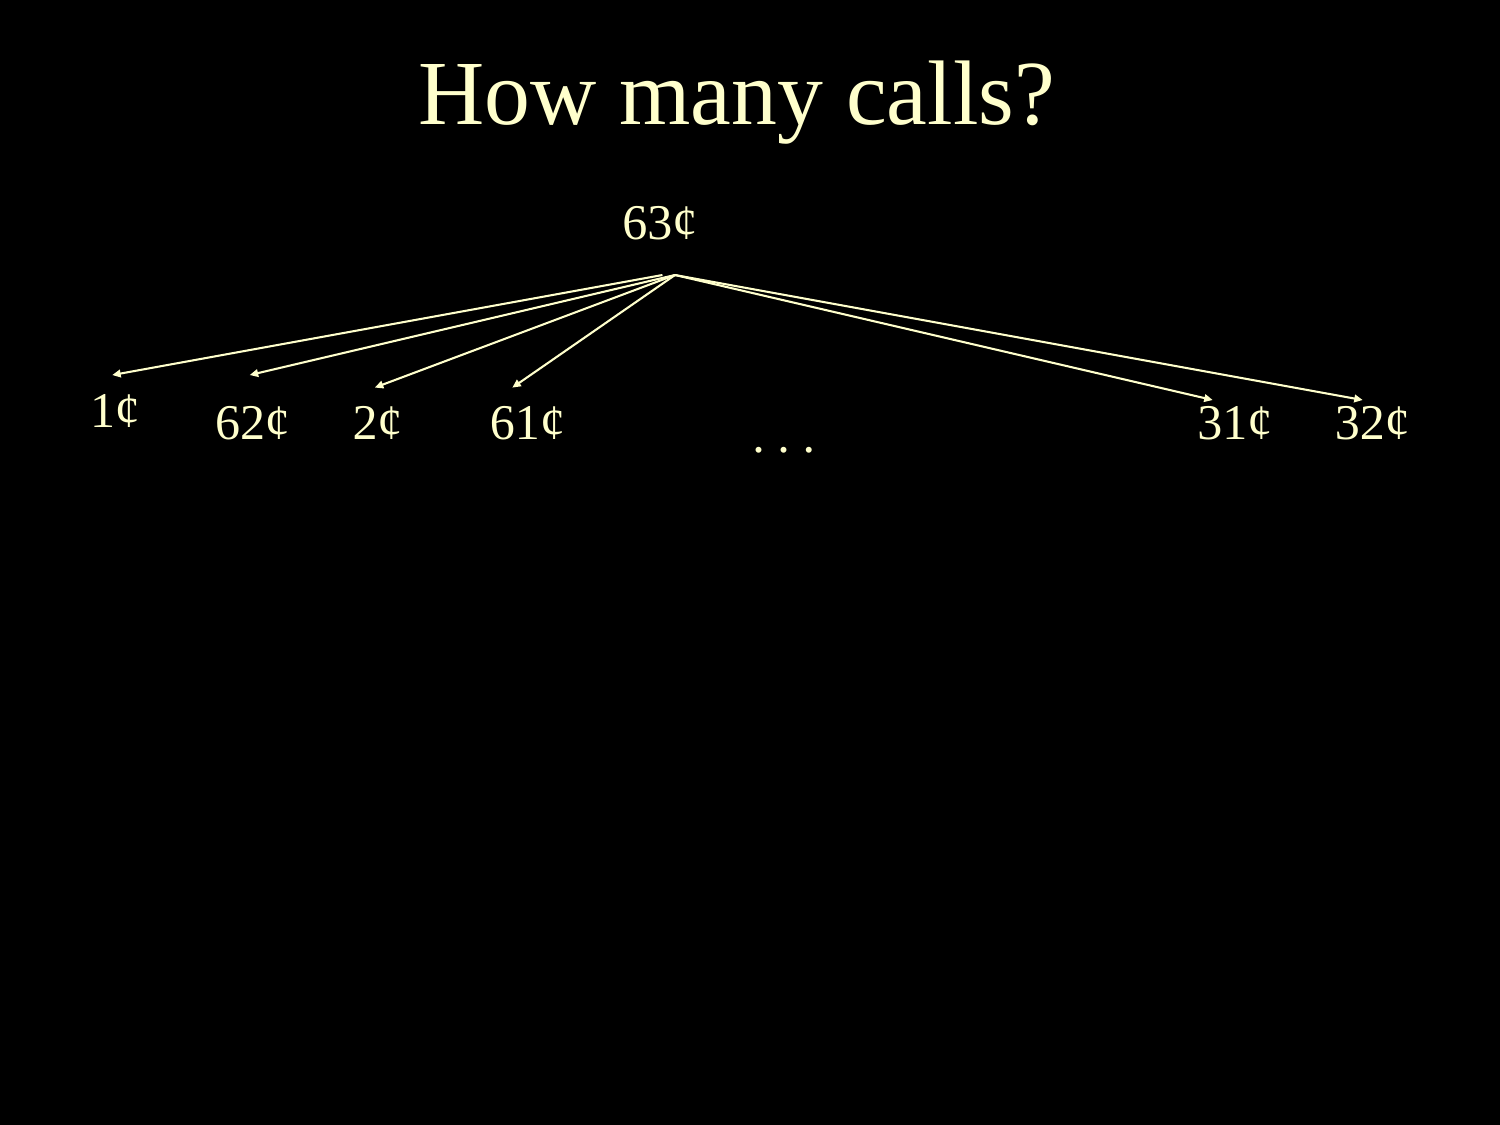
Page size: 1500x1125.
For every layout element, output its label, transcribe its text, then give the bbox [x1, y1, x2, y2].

text_box 2¢ [337, 387, 418, 459]
text_box 31¢ [1182, 387, 1288, 459]
text_box 61¢ [475, 387, 580, 459]
text_box 63¢ [607, 187, 713, 259]
text_box 1¢ [75, 374, 155, 446]
text_box 32¢ [1320, 387, 1425, 459]
text_box 62¢ [200, 387, 305, 459]
title How many calls? [8, 35, 1467, 153]
text_box . . . [737, 399, 830, 471]
